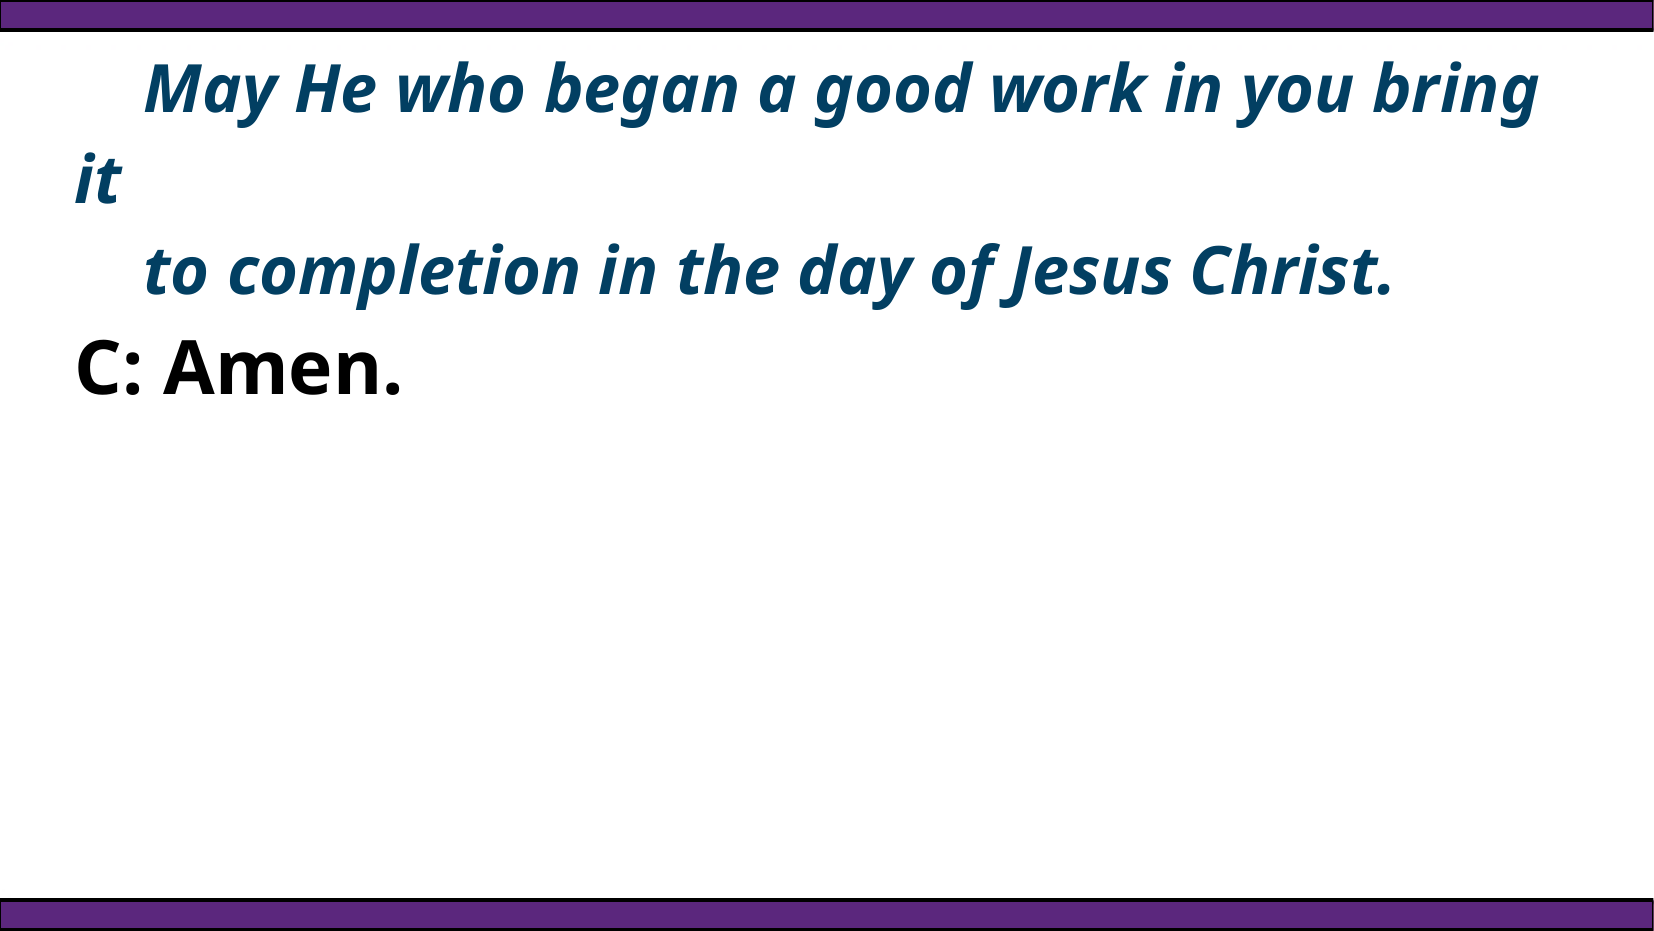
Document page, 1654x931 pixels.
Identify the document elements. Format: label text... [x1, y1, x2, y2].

text_box [0, 900, 1654, 931]
picture [0, 31, 1654, 900]
text_box [105, 327, 1531, 348]
text_box [0, 0, 1654, 31]
text_box May He who began a good work in you bring it to completion in the day of Jesus Christ. C: Amen. [60, 34, 1606, 327]
